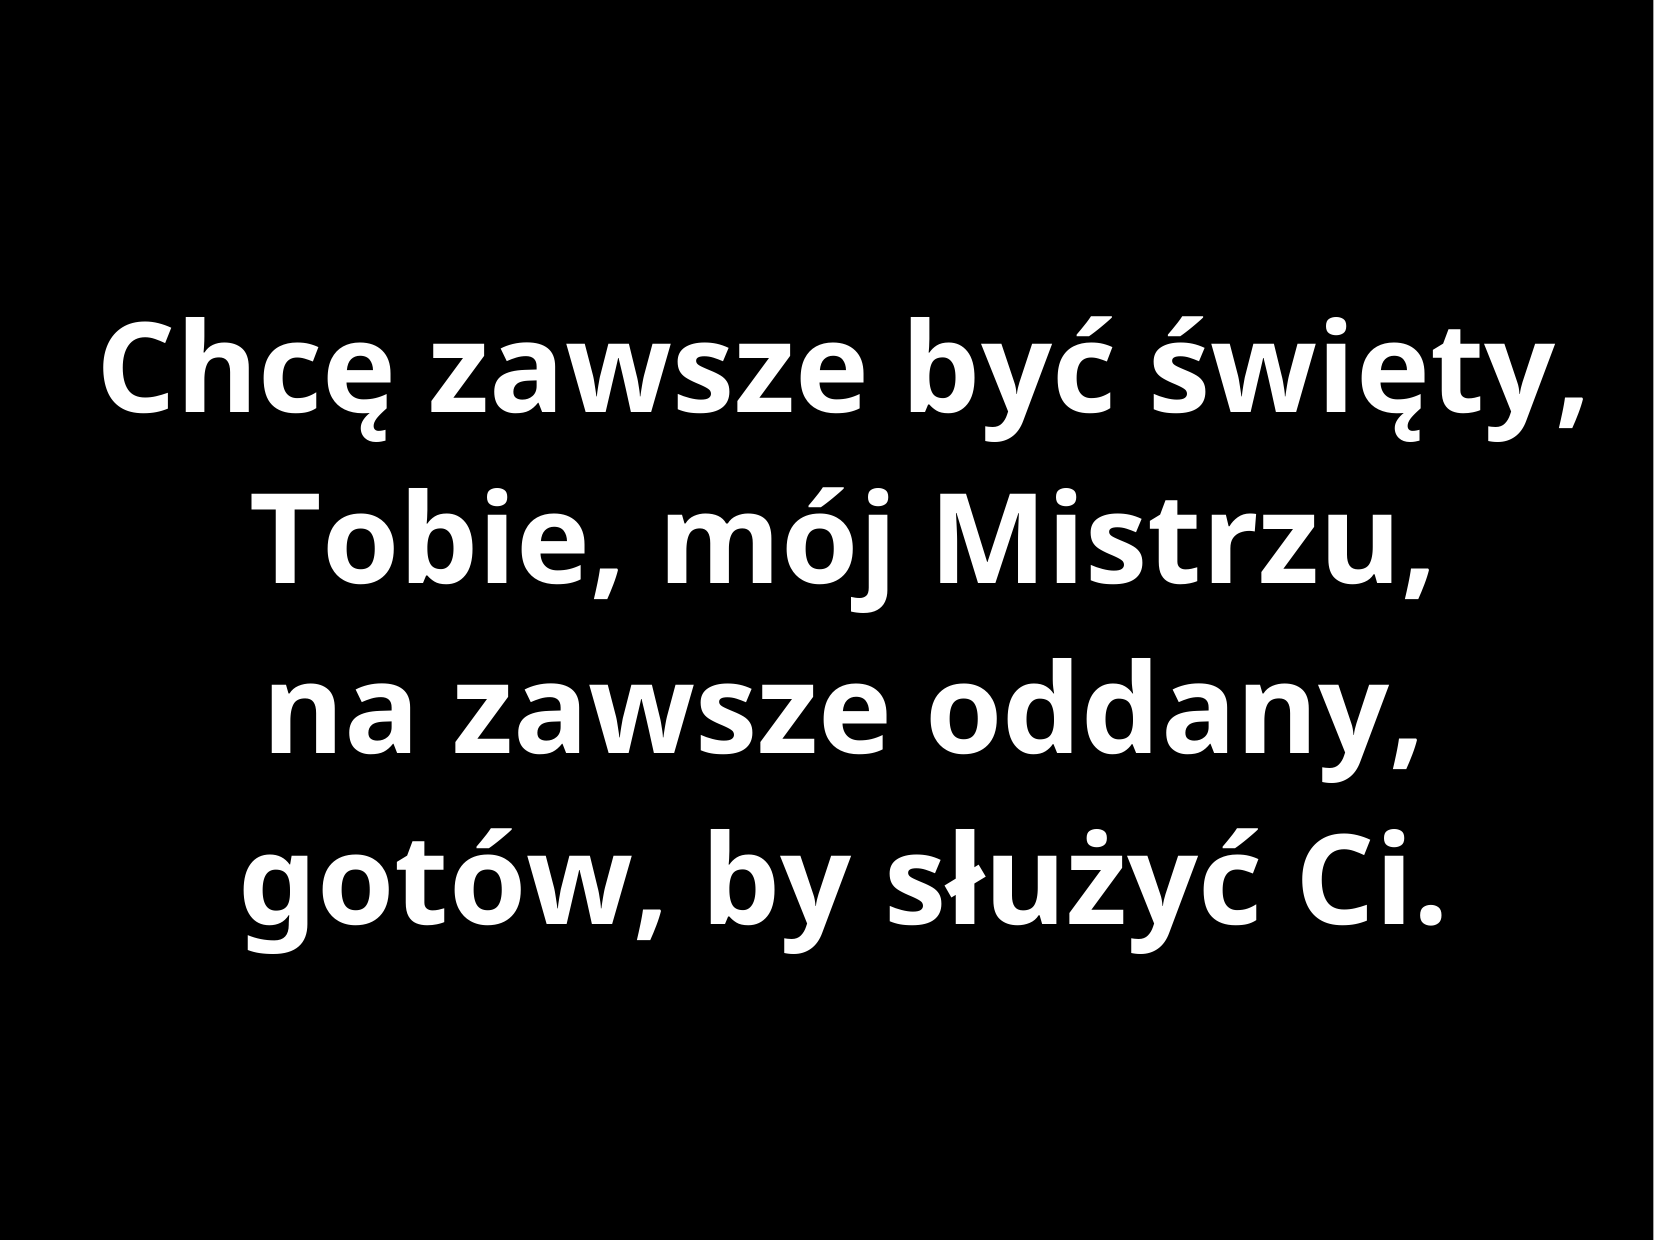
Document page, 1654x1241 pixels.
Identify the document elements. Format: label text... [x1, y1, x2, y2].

subtitle Chcę zawsze być święty, Tobie, mój Mistrzu, na zawsze oddany, gotów, by służyć Ci. [0, 0, 1654, 1241]
